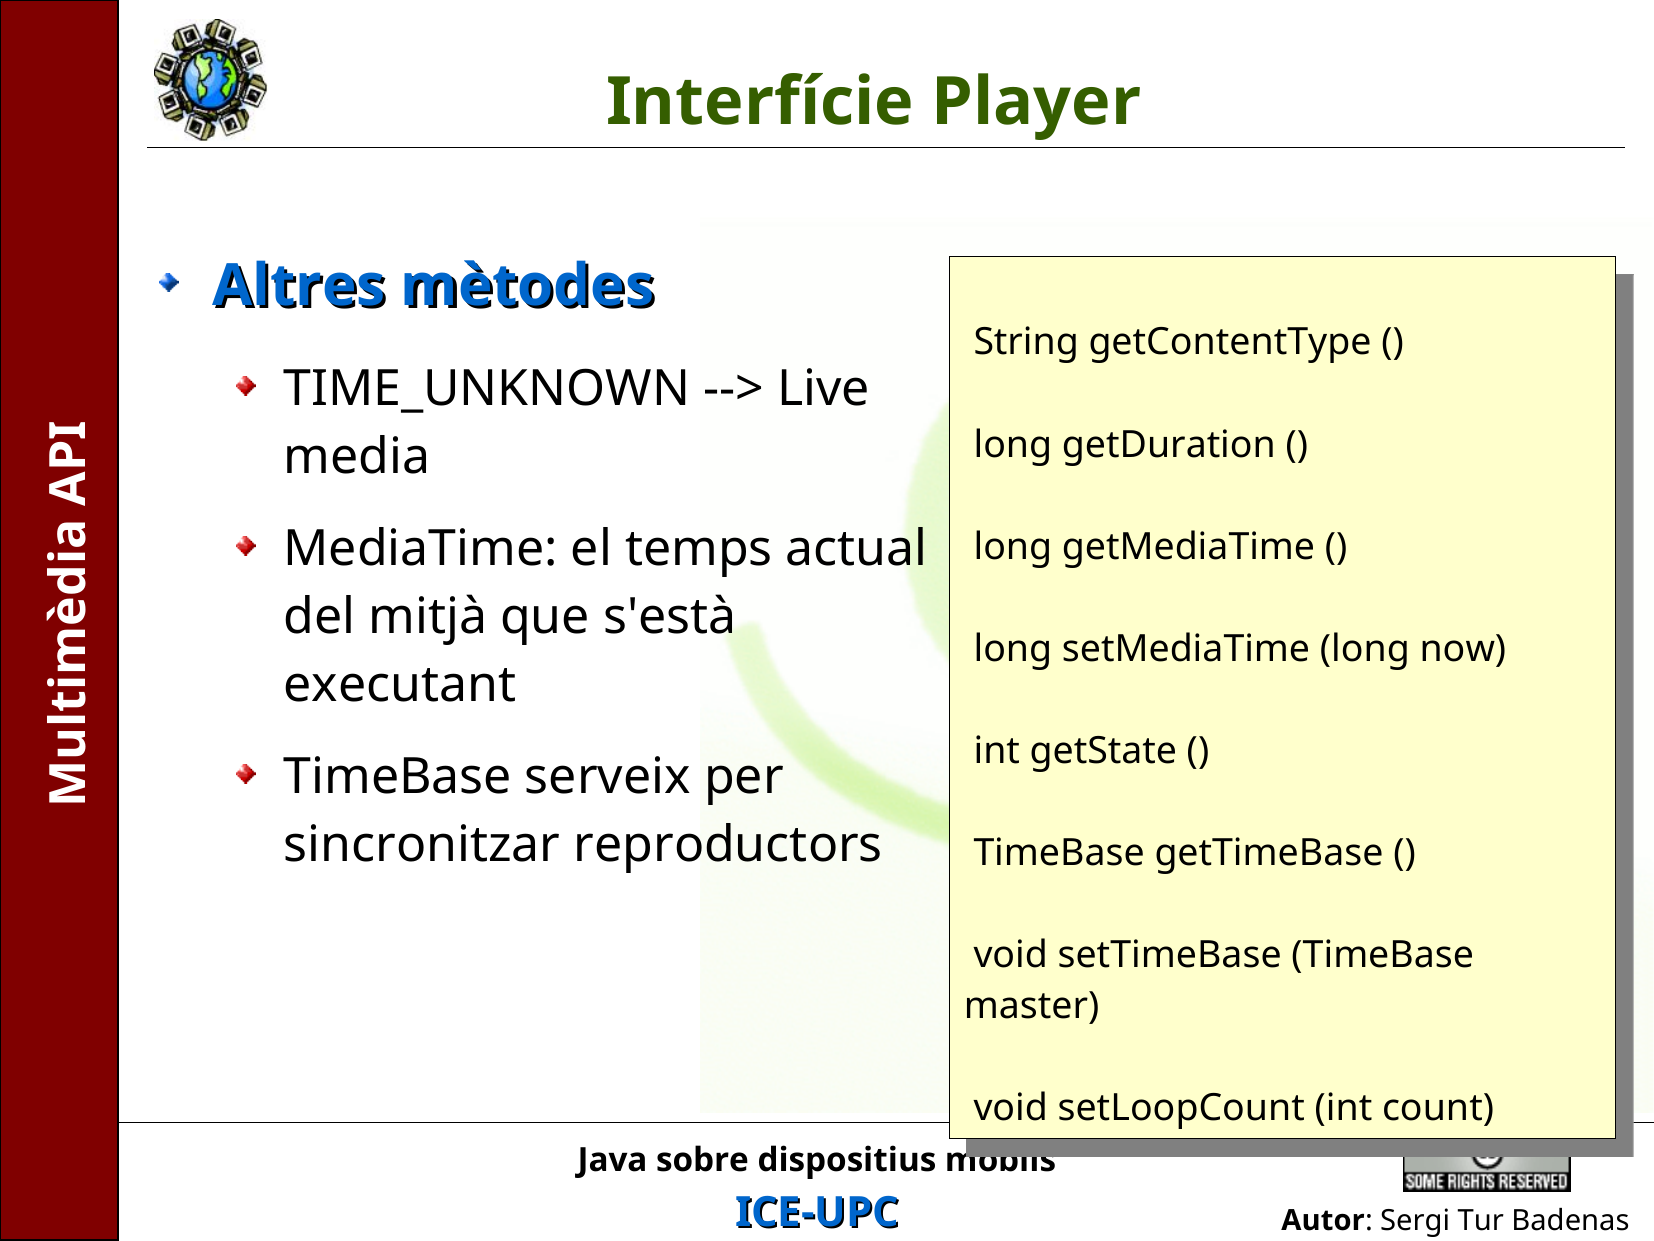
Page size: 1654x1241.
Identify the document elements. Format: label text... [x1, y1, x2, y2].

picture [1403, 1157, 1571, 1192]
list Altres mètodes TIME_UNKNOWN --> Live media MediaTime: el temps actual del mitjà que s'està executant TimeBase serveix per sincronitzar reproductors [141, 242, 934, 1078]
text_box String getContentType () long getDuration () long getMediaTime () long setMediaTime (long now) int getState () TimeBase getTimeBase () void setTimeBase (TimeBase master) void setLoopCount (int count) [949, 256, 1616, 993]
title Interfície Player [129, 56, 1619, 141]
picture [700, 217, 1654, 1113]
picture [154, 19, 268, 56]
